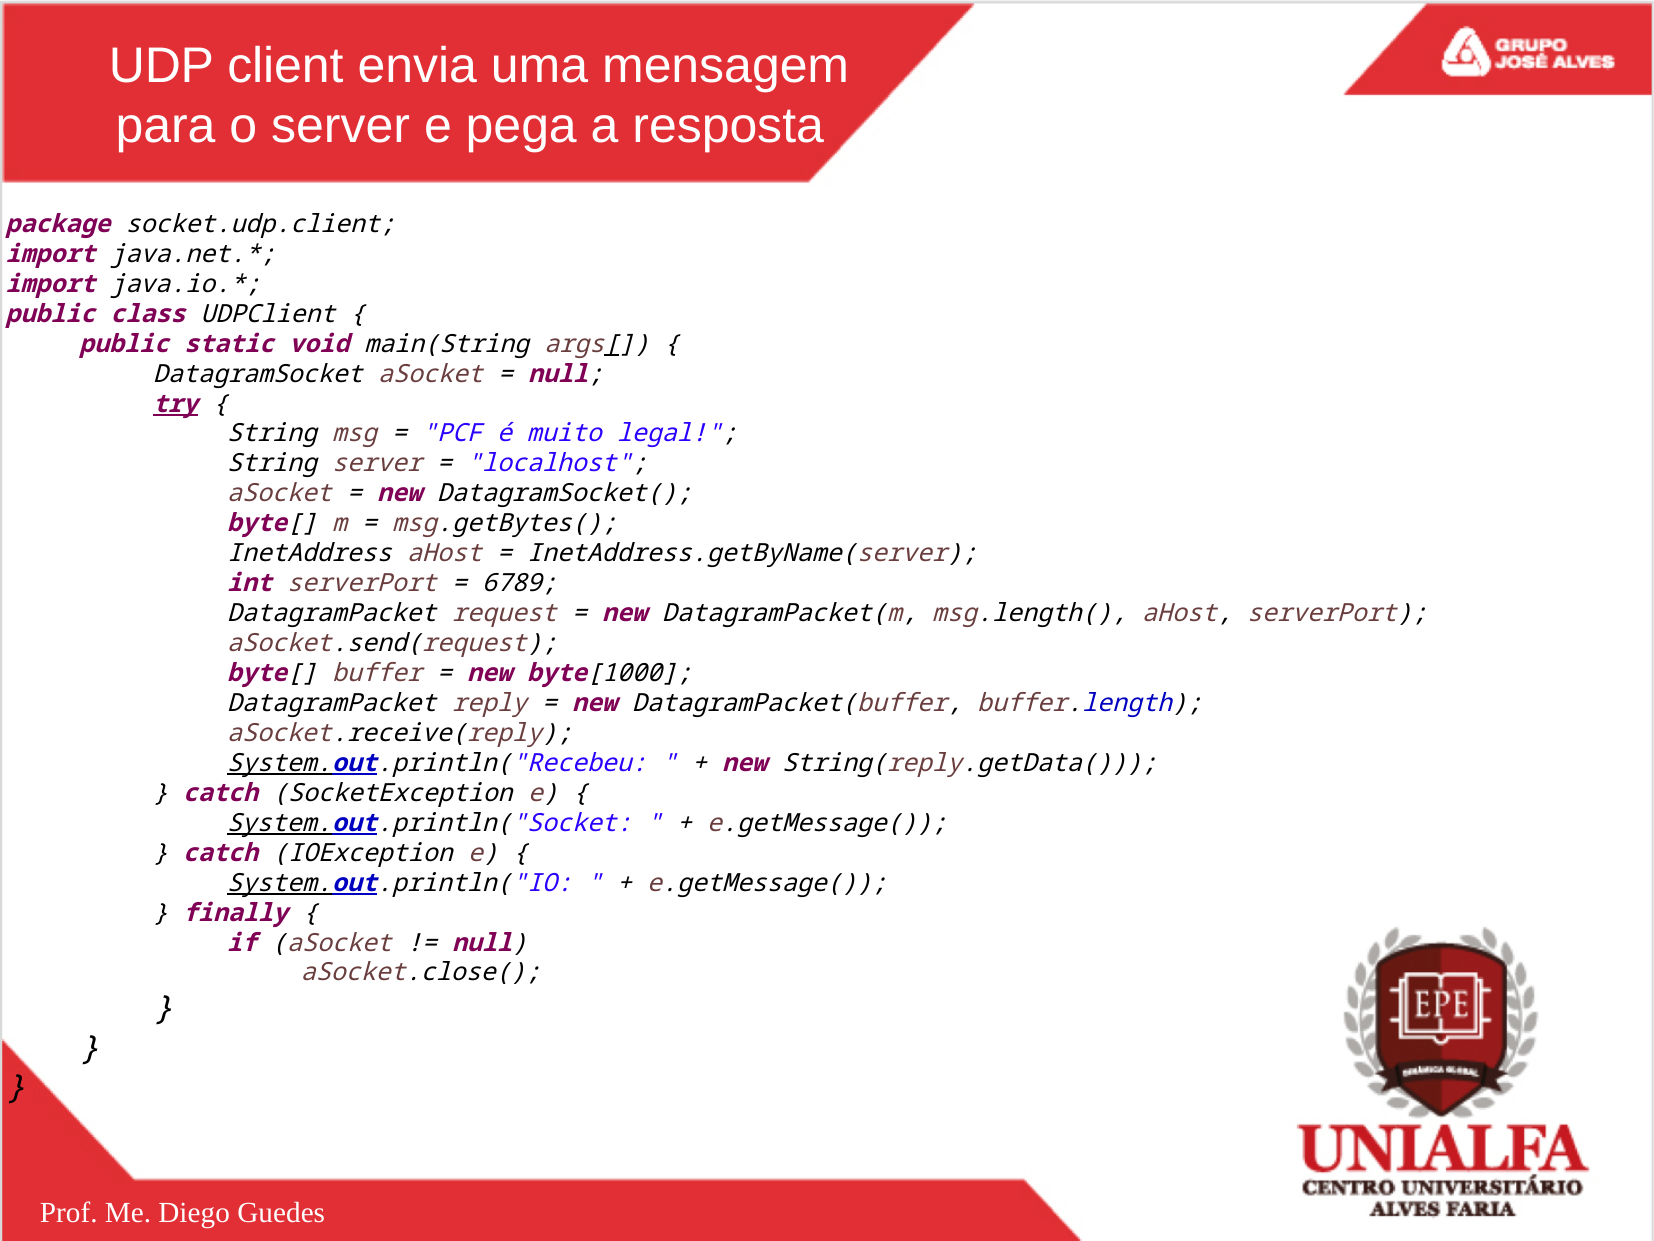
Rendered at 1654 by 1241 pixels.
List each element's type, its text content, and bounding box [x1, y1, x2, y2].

picture [0, 0, 1654, 1241]
text_box package socket.udp.client; import java.net.*; import java.io.*; public class UDPClient { public static void main(String args[]) { DatagramSocket aSocket = null; try { String msg = "PCF é muito legal!"; String server = "localhost"; aSocket = new DatagramSocket(); byte[] m = msg.getBytes(); InetAddress aHost = InetAddress.getByName(server); int serverPort = 6789; DatagramPacket request = new DatagramPacket(m, msg.length(), aHost, serverPort); aSocket.send(request); byte[] buffer = new byte[1000]; DatagramPacket reply = new DatagramPacket(buffer, buffer.length); aSocket.receive(reply); System.out.println("Recebeu: " + new String(reply.getData())); } catch (SocketException e) { System.out.println("Socket: " + e.getMessage()); } catch (IOException e) { System.out.println("IO: " + e.getMessage()); } finally { if (aSocket != null) aSocket.close(); } } } [5, 207, 1434, 1106]
title UDP client envia uma mensagem para o server e pega a resposta [26, 21, 921, 162]
